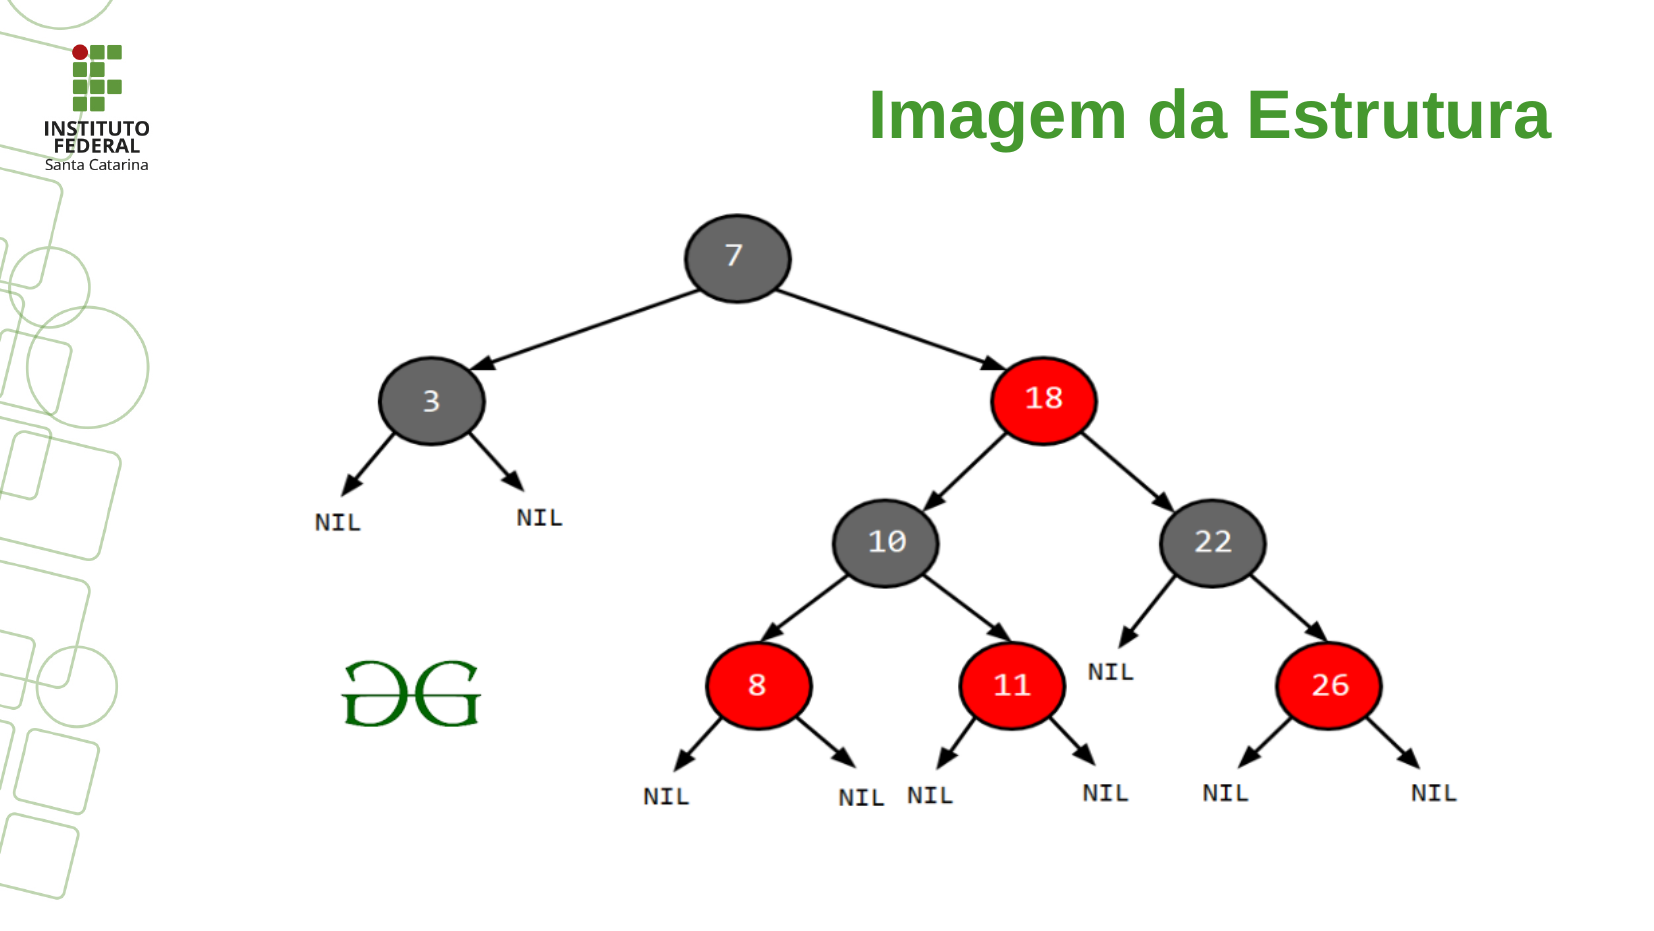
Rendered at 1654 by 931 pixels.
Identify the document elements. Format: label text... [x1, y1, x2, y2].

picture [0, 0, 1489, 931]
title Imagem da Estrutura [259, 37, 1571, 193]
